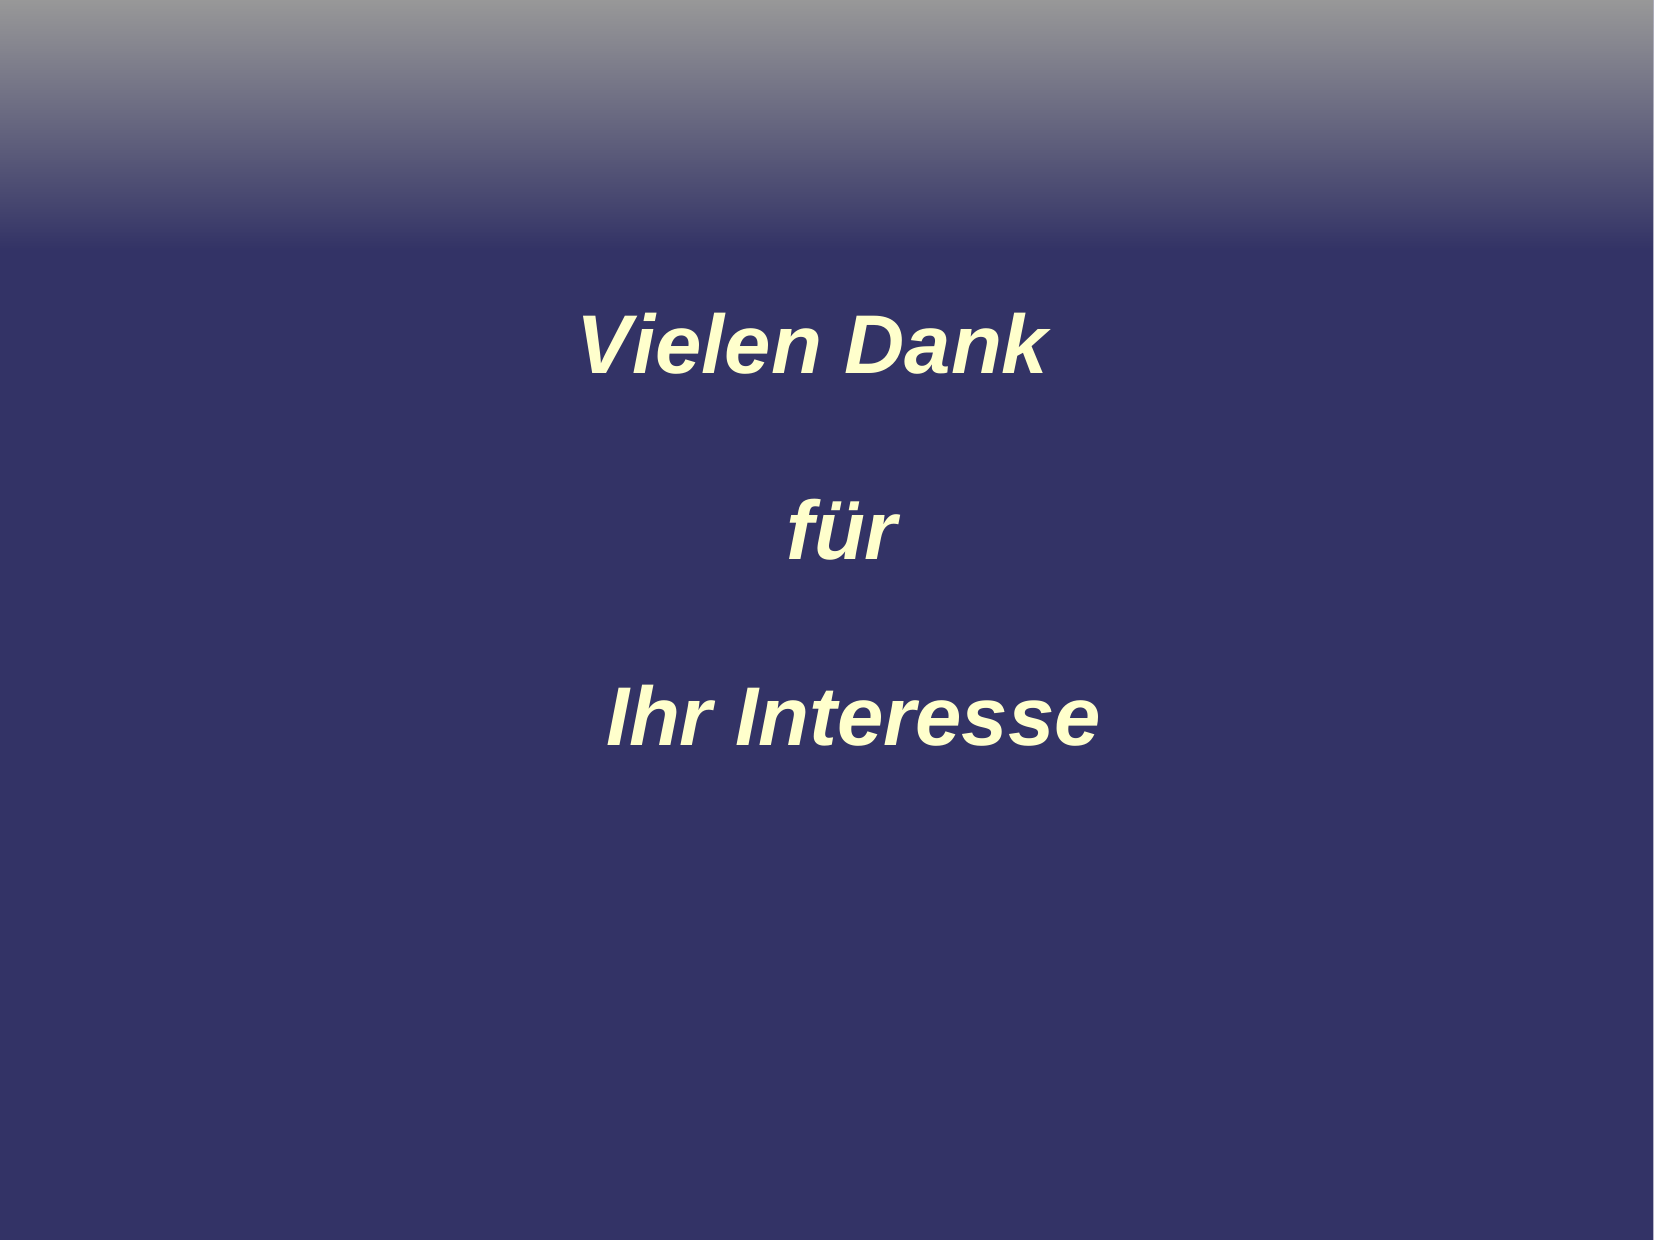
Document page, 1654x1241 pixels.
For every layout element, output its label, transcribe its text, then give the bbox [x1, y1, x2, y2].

title Vielen Dank für Ihr Interesse [118, 298, 1531, 857]
